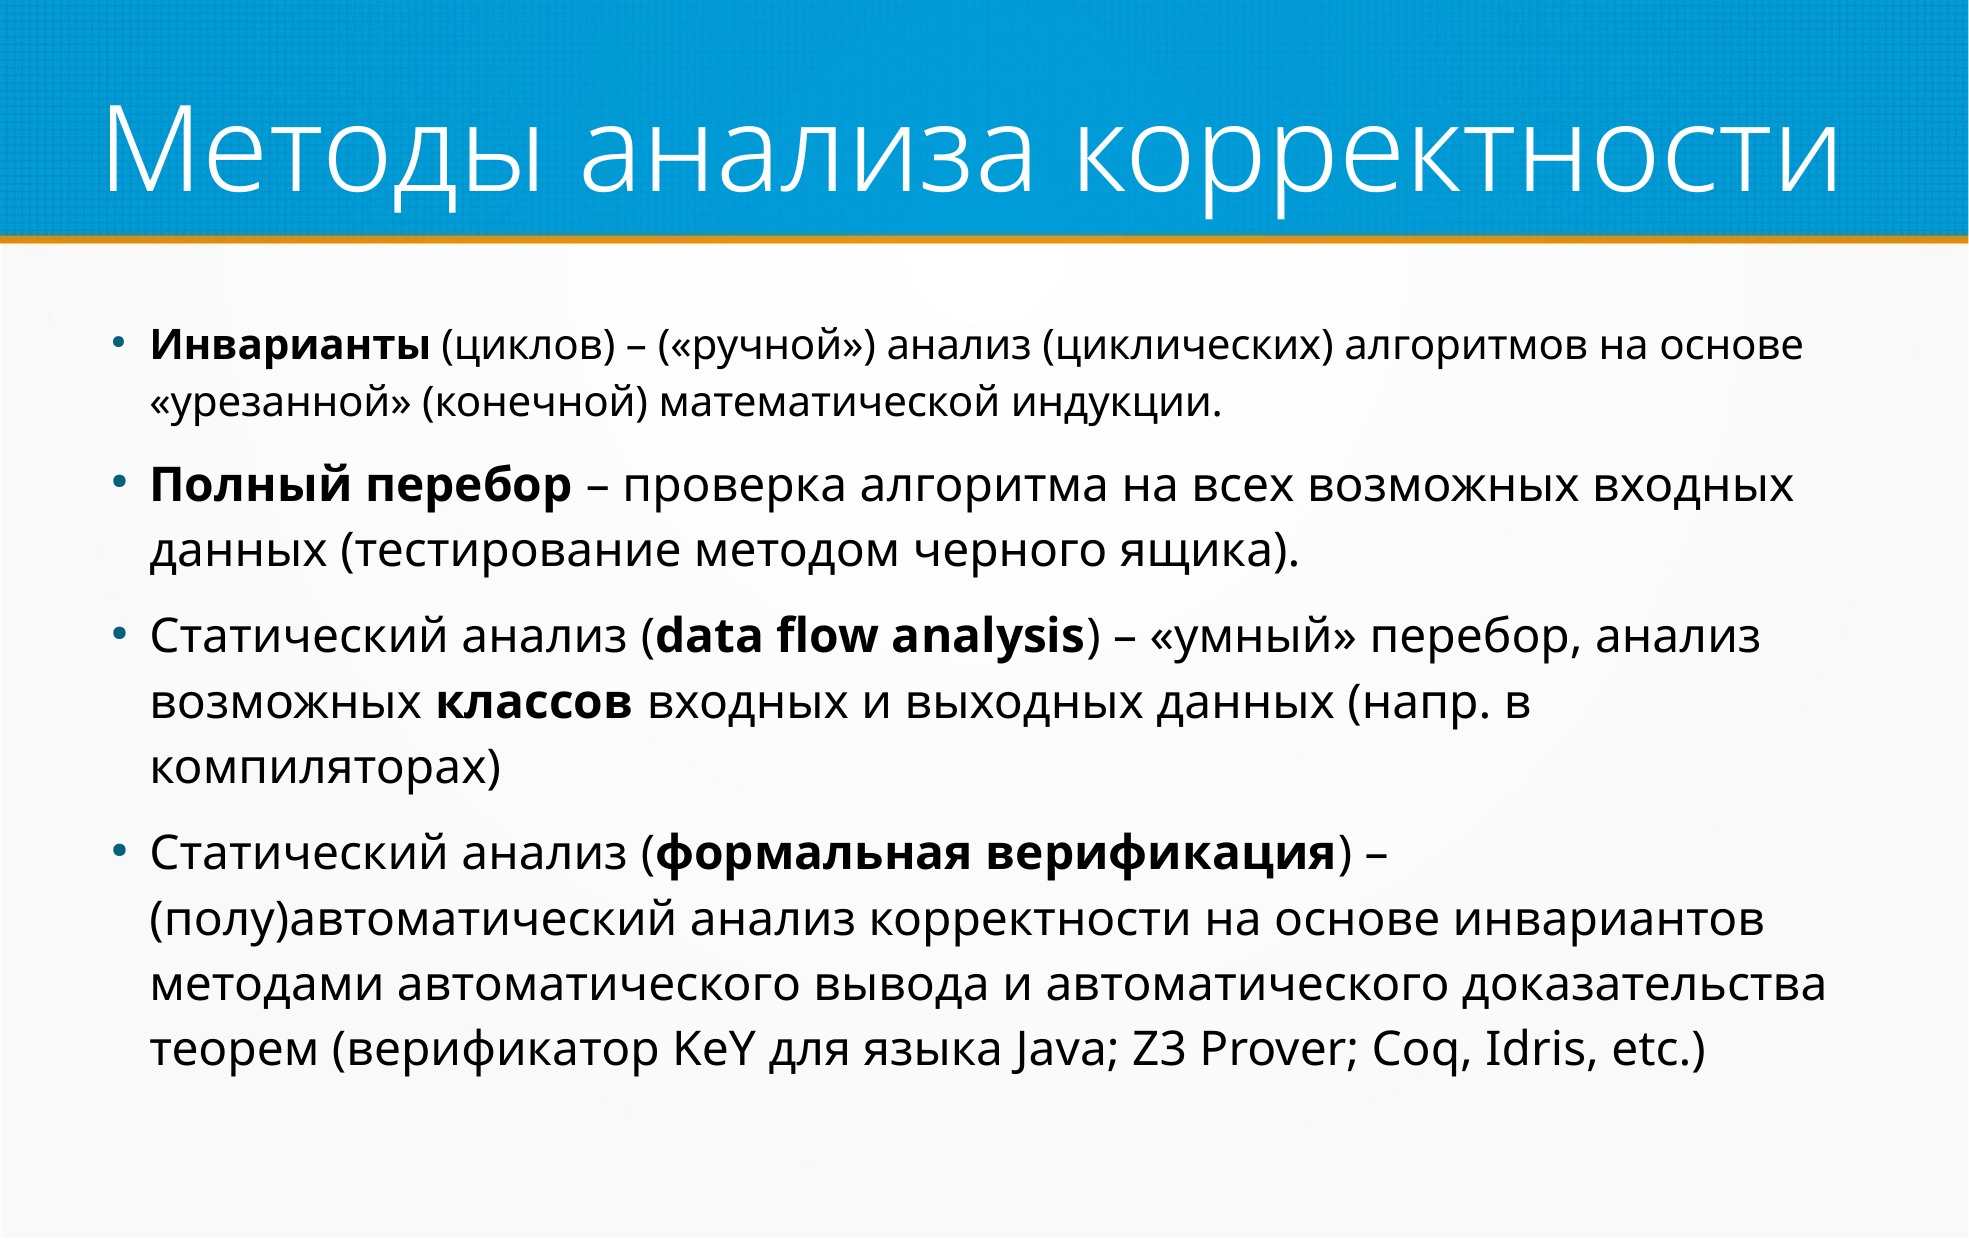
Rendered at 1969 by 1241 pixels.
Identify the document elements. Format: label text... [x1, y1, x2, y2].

picture [0, 233, 1969, 1241]
list Инварианты (циклов) – («ручной») анализ (циклических) алгоритмов на основе «урезанной» (конечной) математической индукции. Полный перебор – проверка алгоритма на всех возможных входных данных (тестирование методом черного ящика). Статический анализ (data flow analysis) – «умный» перебор, анализ возможных классов входных и выходных данных (напр. в компиляторах) Статический анализ (формальная верификация) – (полу)автоматический анализ корректности на основе инвариантов методами автоматического вывода и автоматического доказательства теорем (верификатор KeY для языка Java; Z3 Prover; Coq, Idris, etc.) [98, 315, 1861, 1081]
title Методы анализа корректности [98, 19, 1870, 227]
